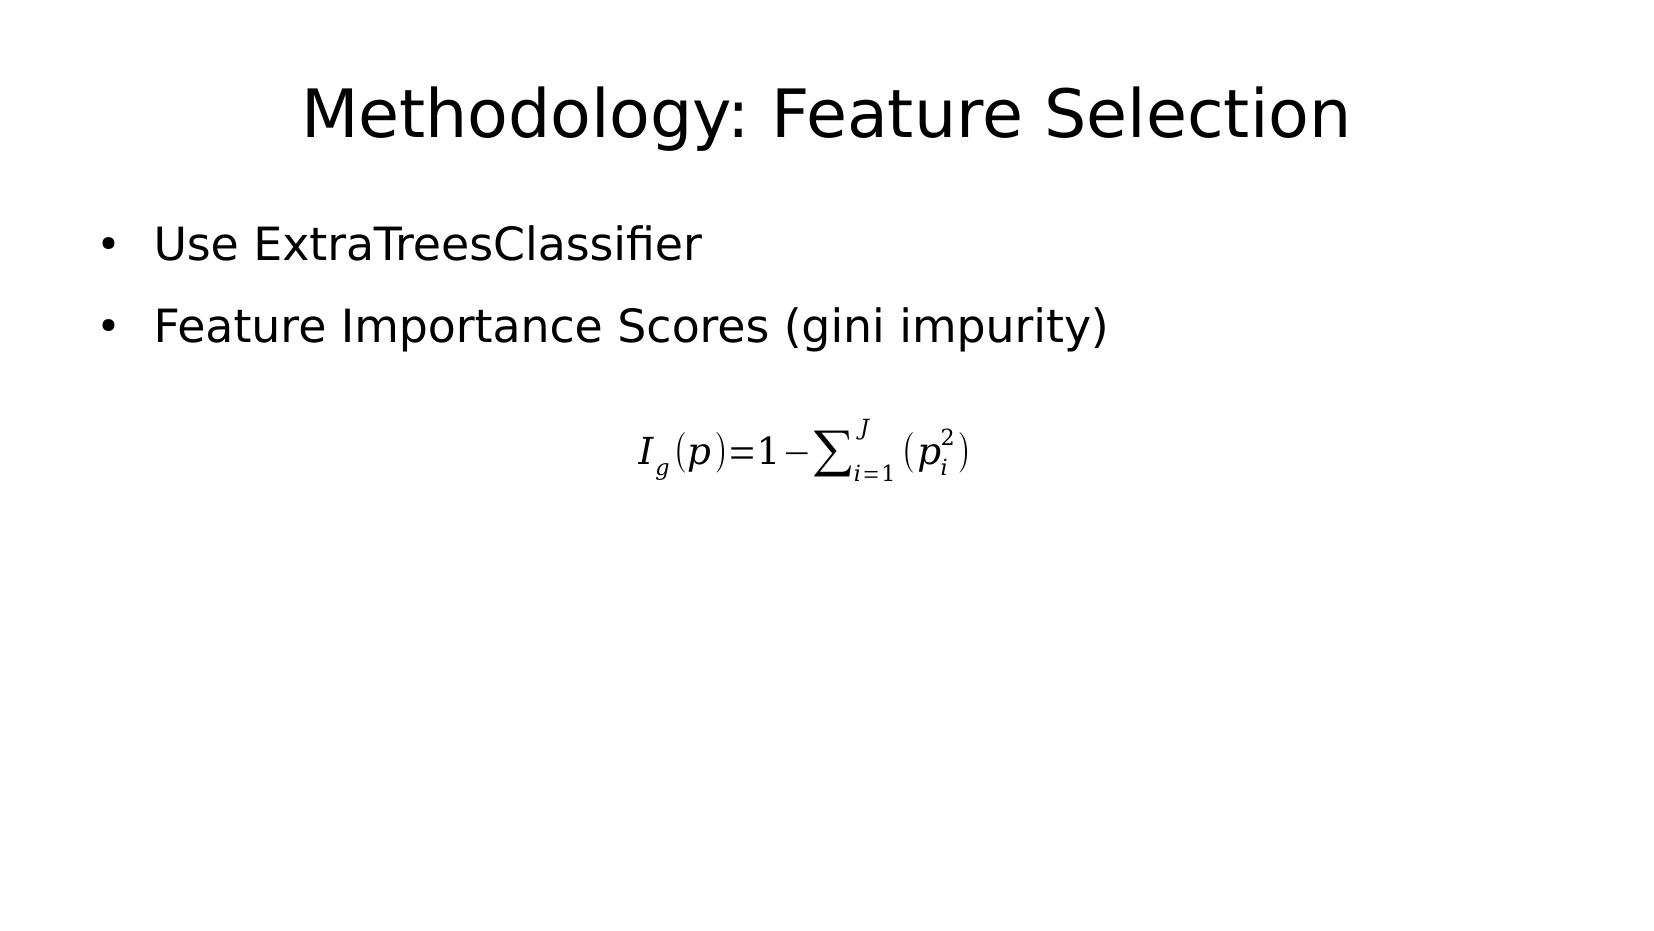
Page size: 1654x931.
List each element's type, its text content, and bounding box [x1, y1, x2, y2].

list Use ExtraTreesClassifier Feature Importance Scores (gini impurity) [82, 217, 1571, 758]
chart [630, 414, 976, 487]
title Methodology: Feature Selection [82, 37, 1571, 193]
